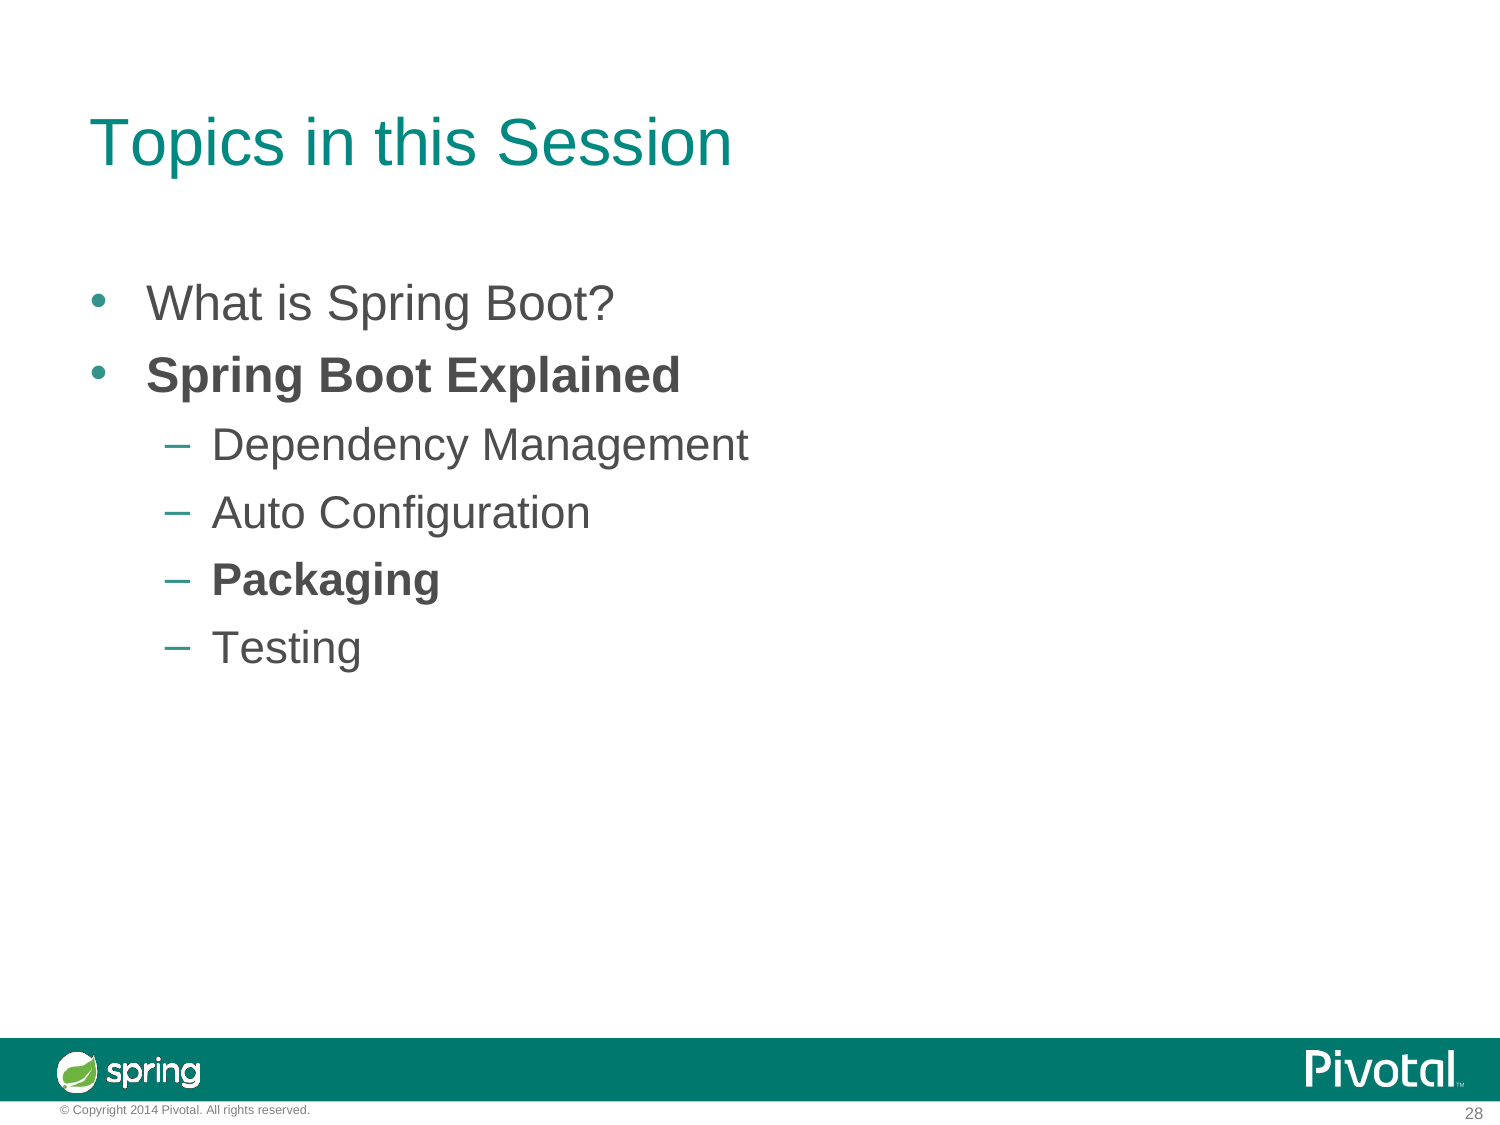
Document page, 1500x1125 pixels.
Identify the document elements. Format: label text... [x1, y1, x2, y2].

picture [1306, 1050, 1464, 1087]
picture [32, 1041, 210, 1103]
list What is Spring Boot? Spring Boot Explained Dependency Management Auto Configuration Packaging Testing [75, 262, 1426, 931]
title Topics in this Session [75, 45, 1426, 233]
